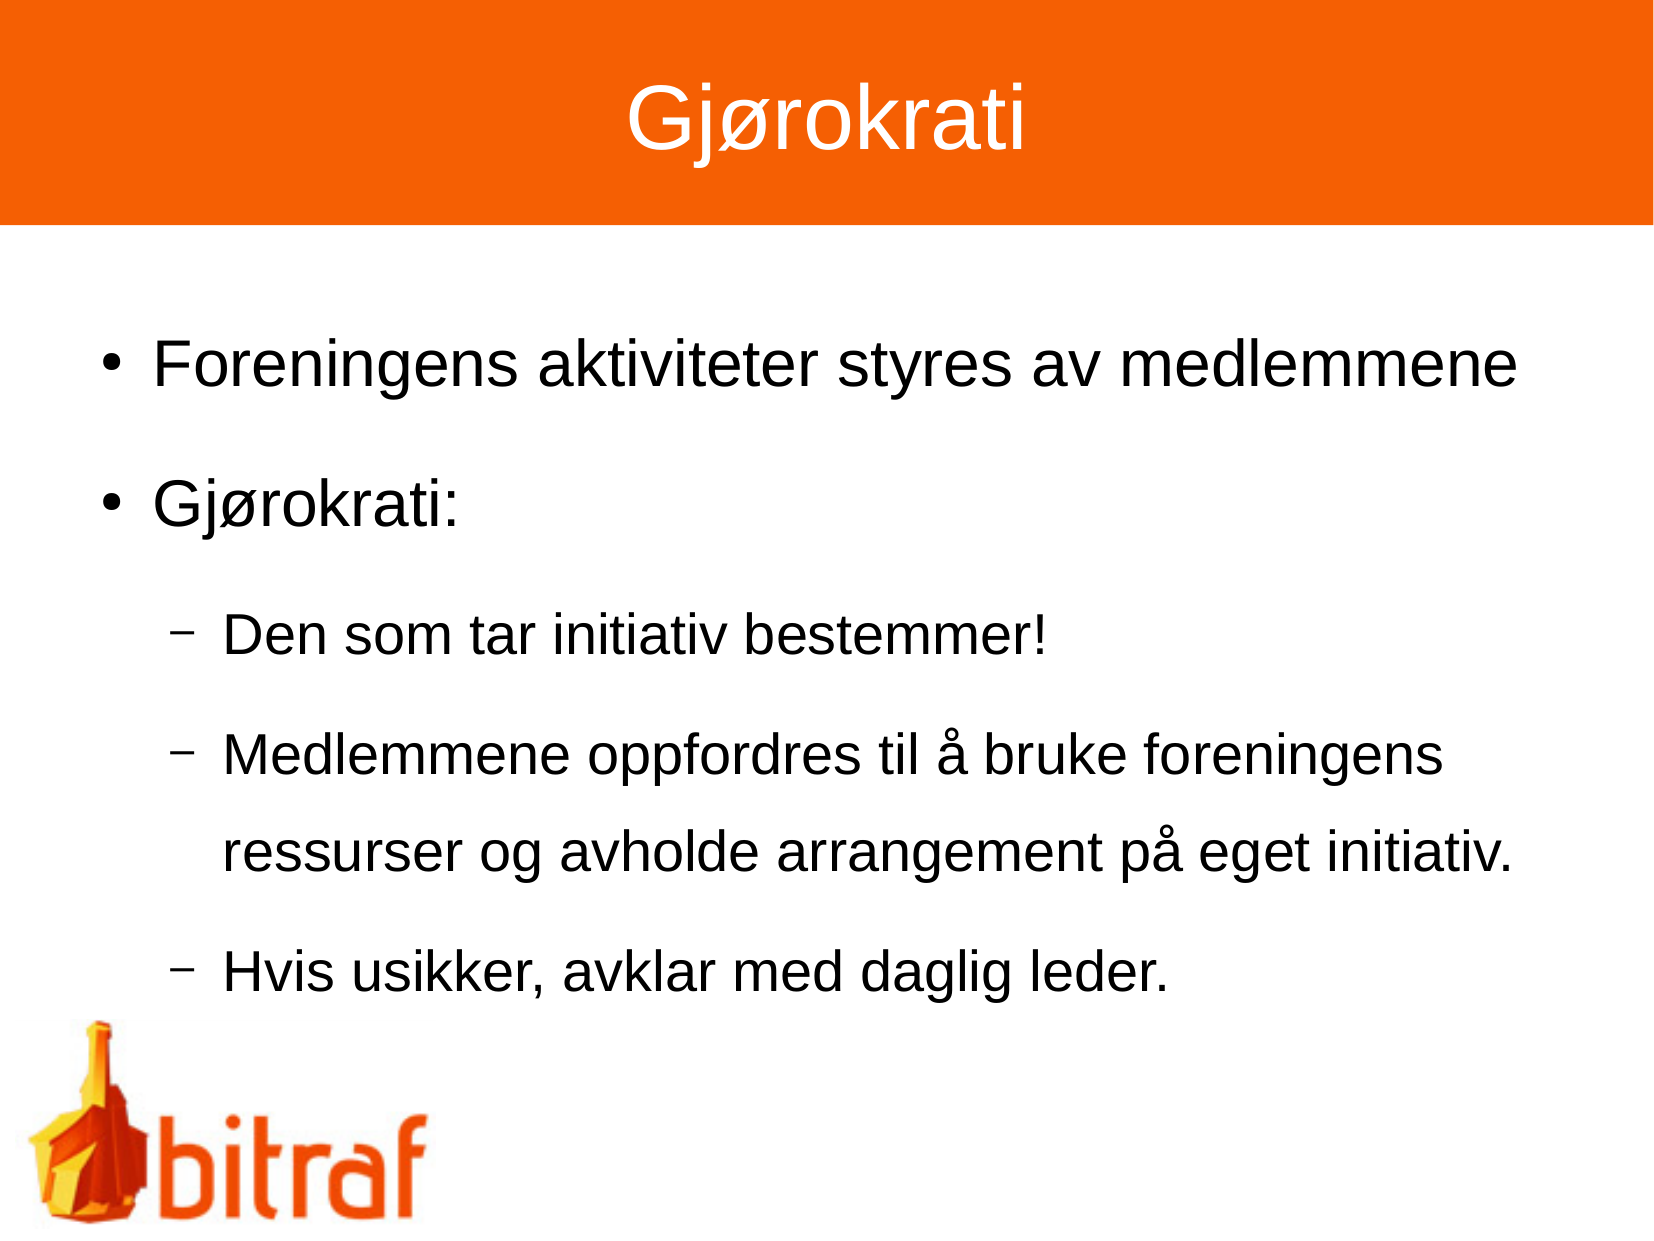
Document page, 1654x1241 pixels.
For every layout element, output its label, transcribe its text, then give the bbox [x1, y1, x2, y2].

picture [15, 1019, 436, 1229]
list Foreningens aktiviteter styres av medlemmene Gjørokrati: Den som tar initiativ bestemmer! Medlemmene oppfordres til å bruke foreningens ressurser og avholde arrangement på eget initiativ. Hvis usikker, avklar med daglig leder. [82, 290, 1538, 1010]
title Gjørokrati [82, 13, 1571, 222]
